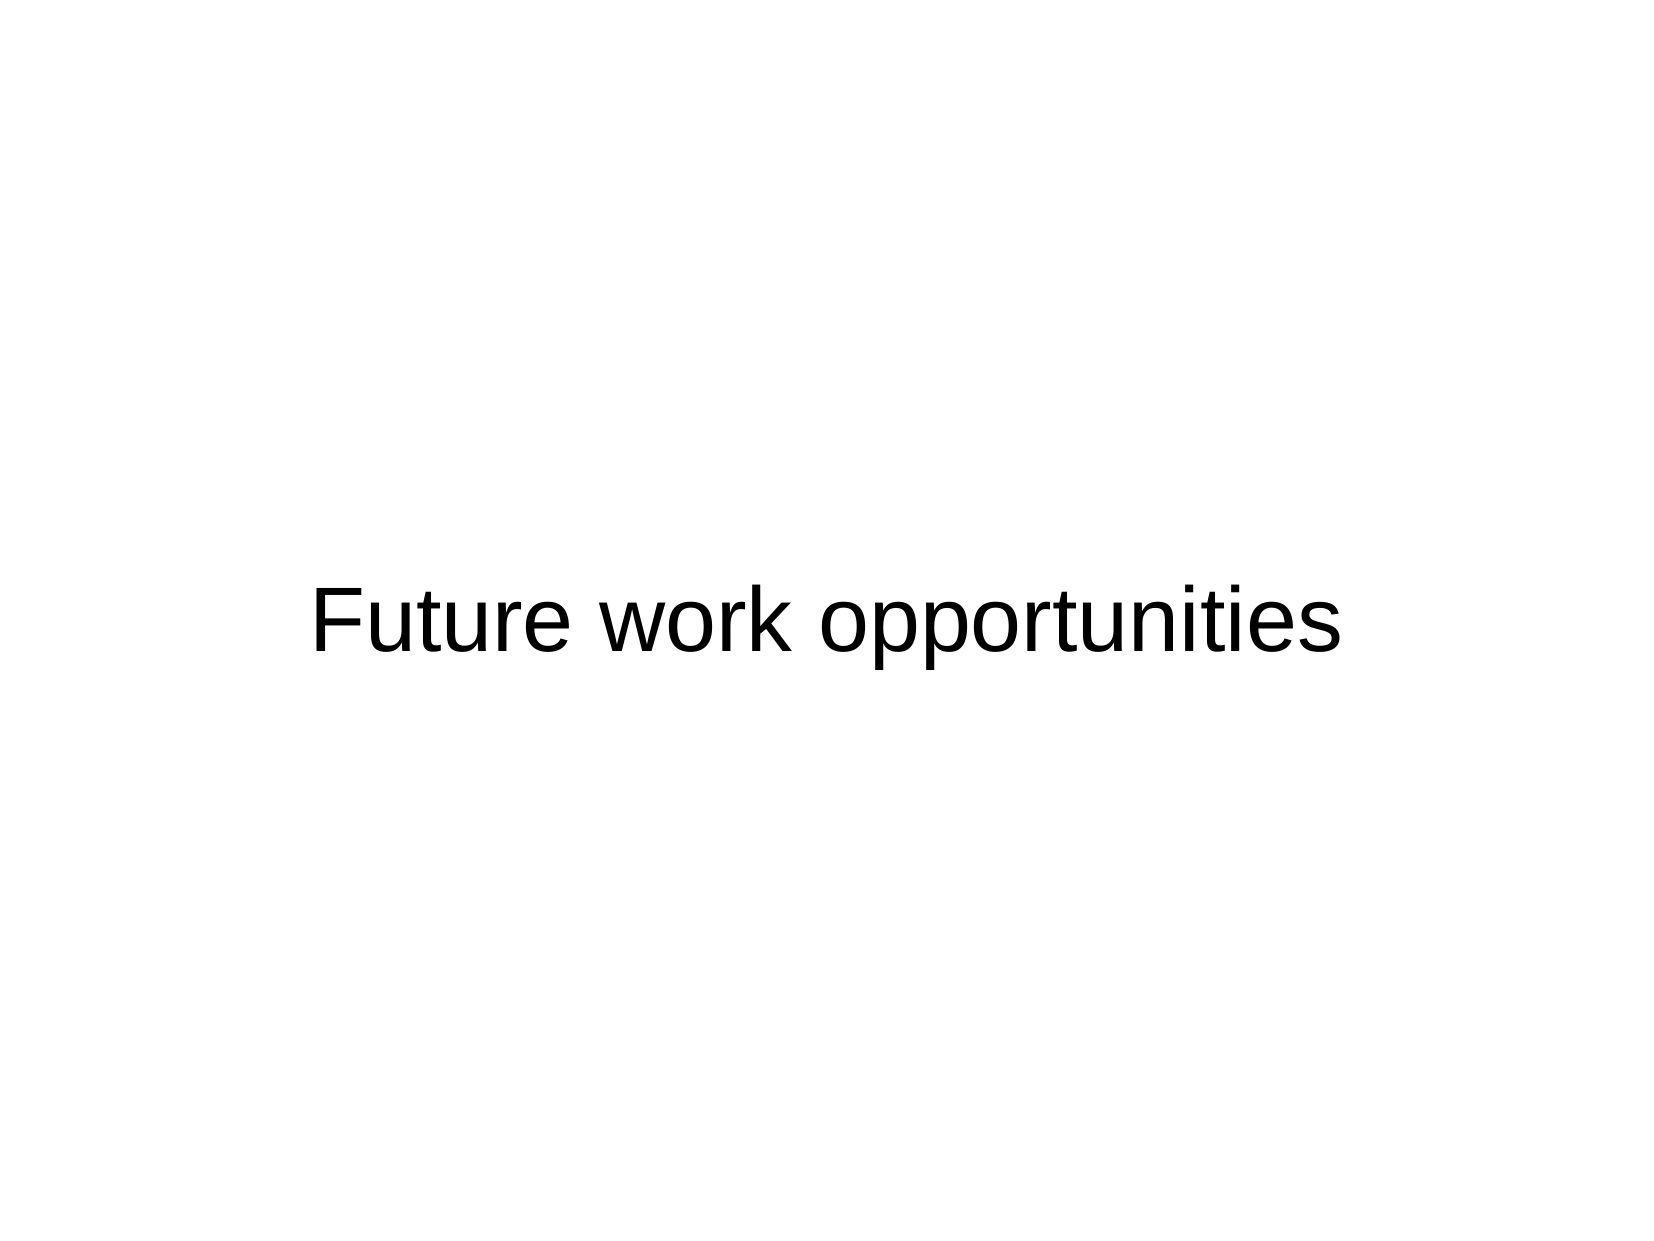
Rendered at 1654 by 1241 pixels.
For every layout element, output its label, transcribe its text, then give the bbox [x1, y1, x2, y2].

title Future work opportunities [82, 516, 1571, 724]
